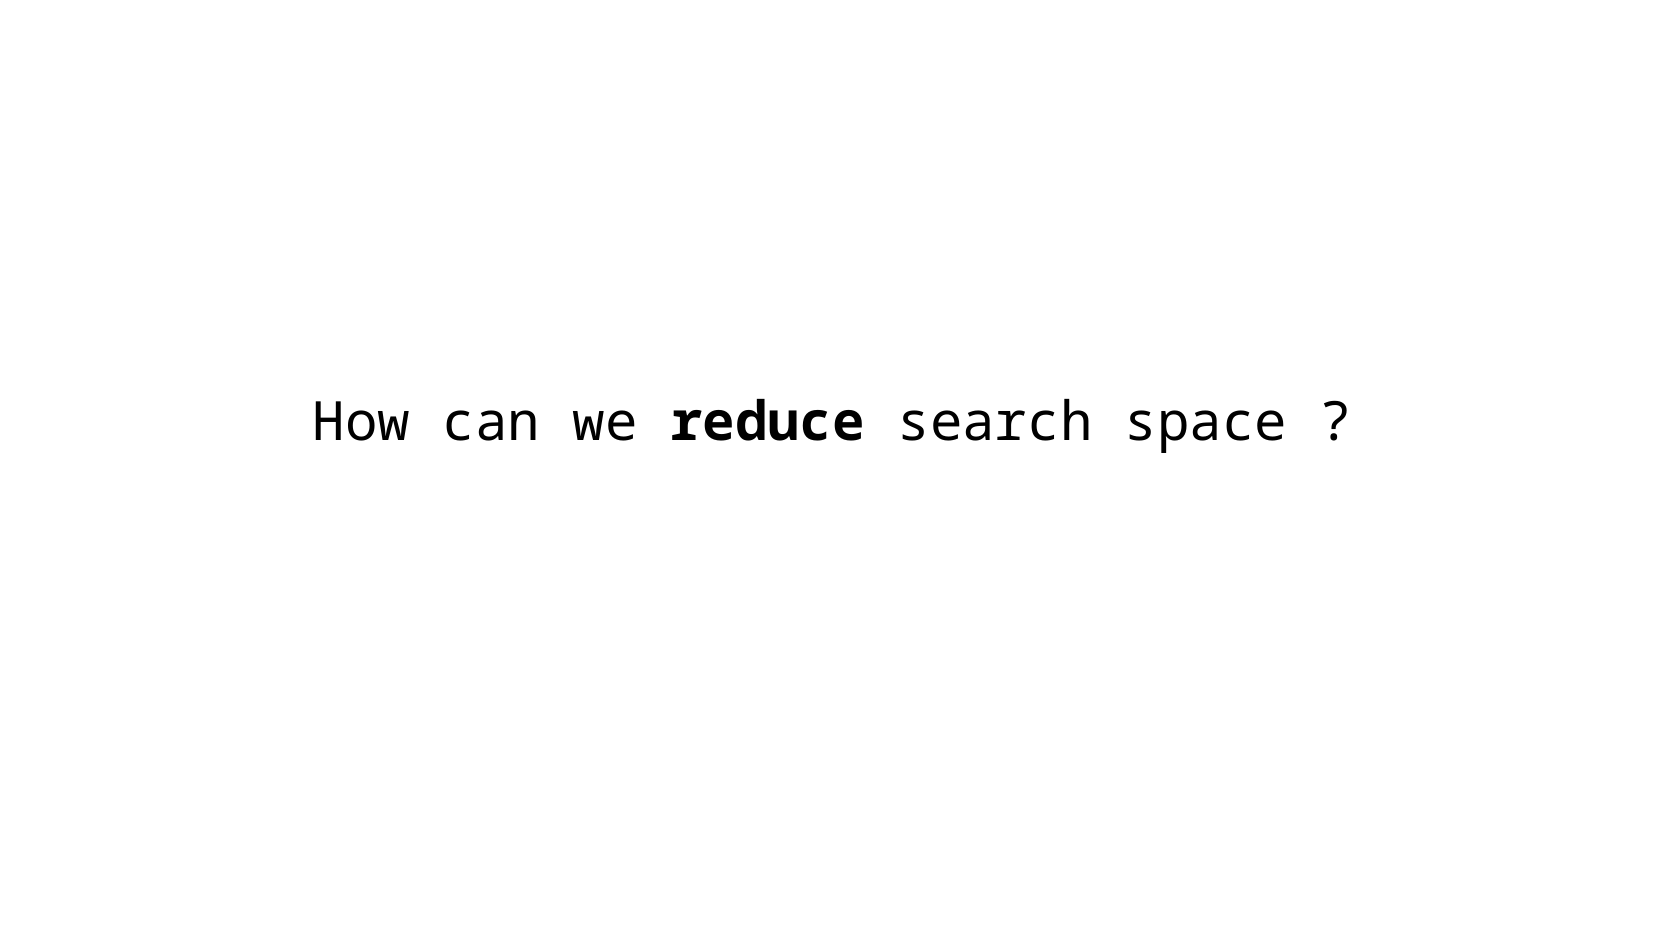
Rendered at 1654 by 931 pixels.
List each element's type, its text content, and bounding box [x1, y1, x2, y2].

subtitle How can we reduce search space ? [88, 59, 1577, 779]
